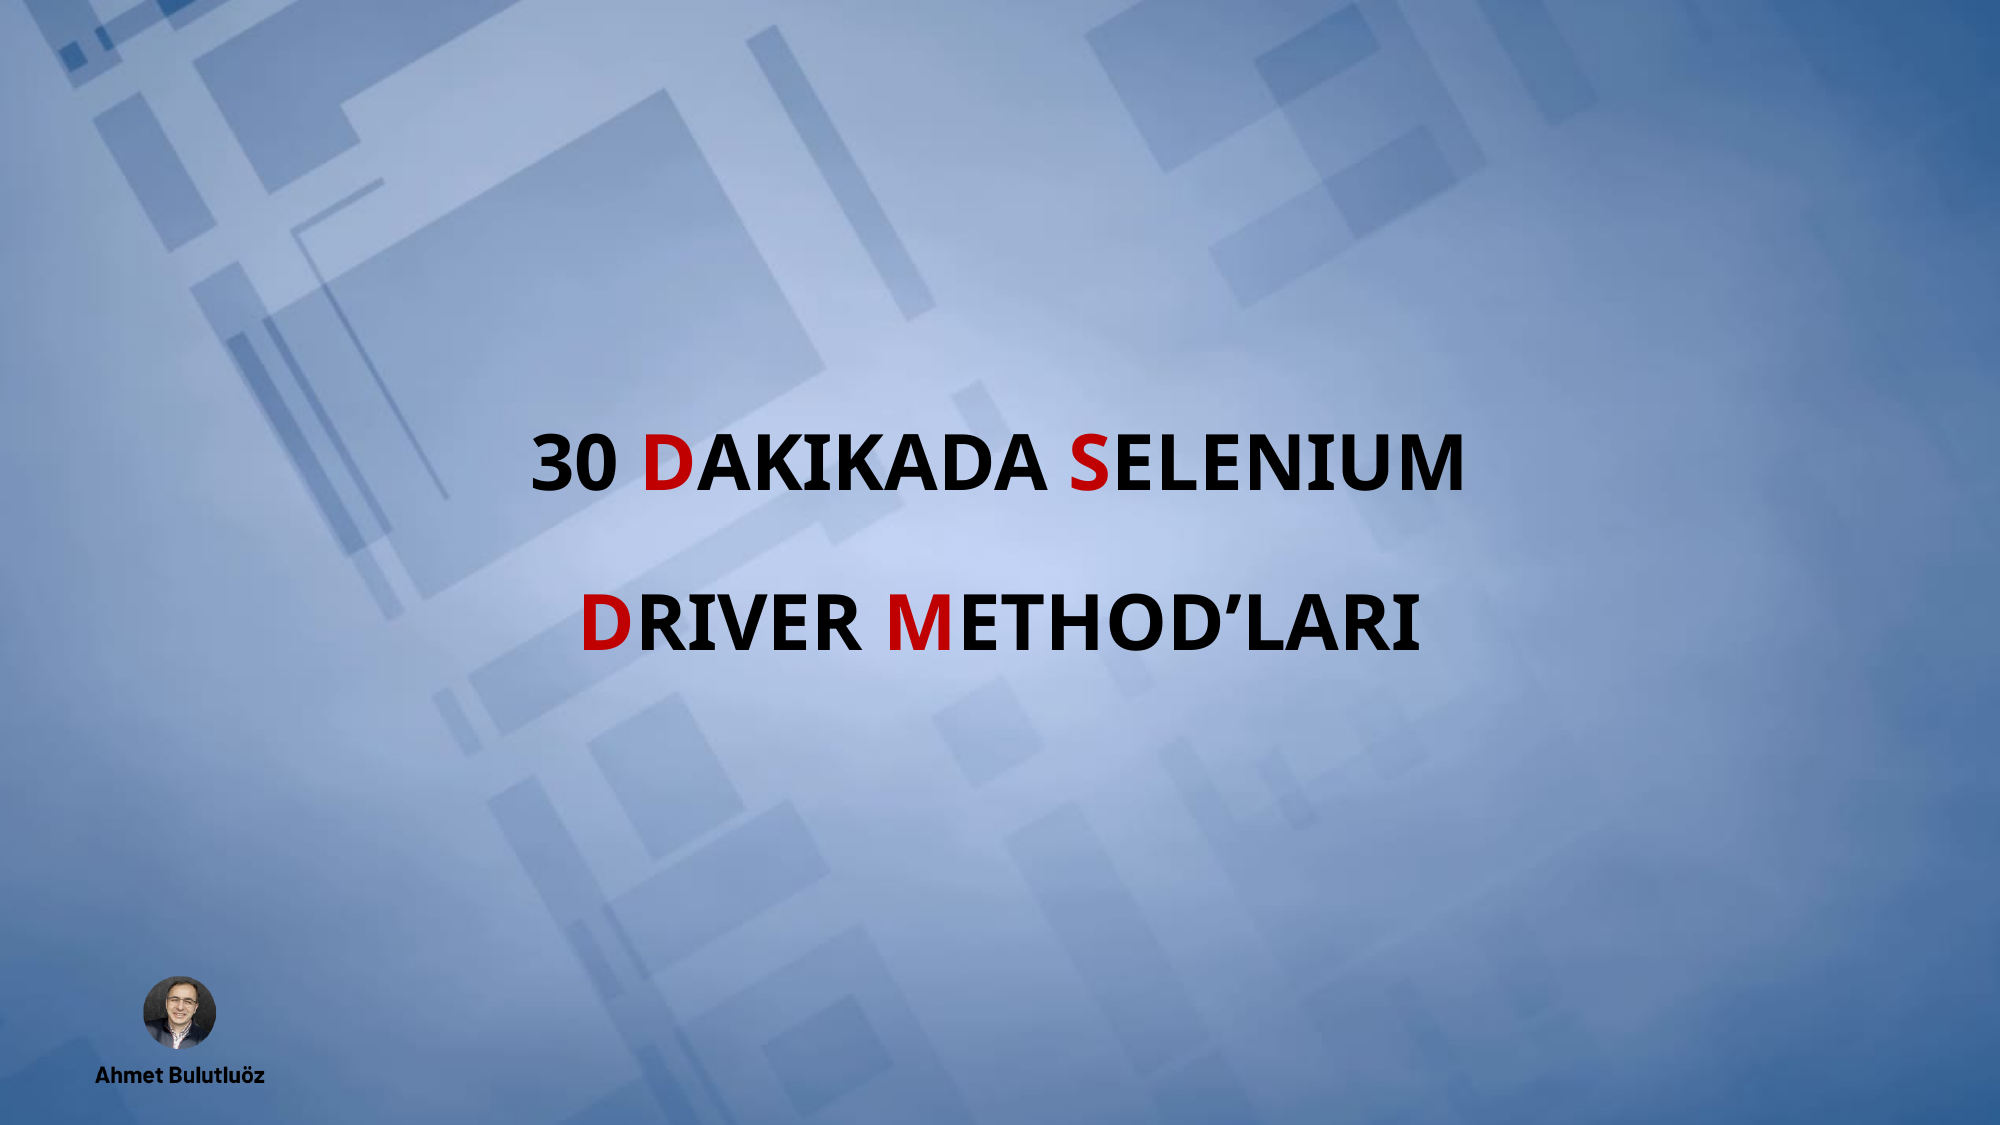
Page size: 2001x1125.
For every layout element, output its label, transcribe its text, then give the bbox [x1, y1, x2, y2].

title 30 Dakikada Selenium driver method’lari [346, 346, 1654, 683]
picture [0, 0, 2000, 1125]
